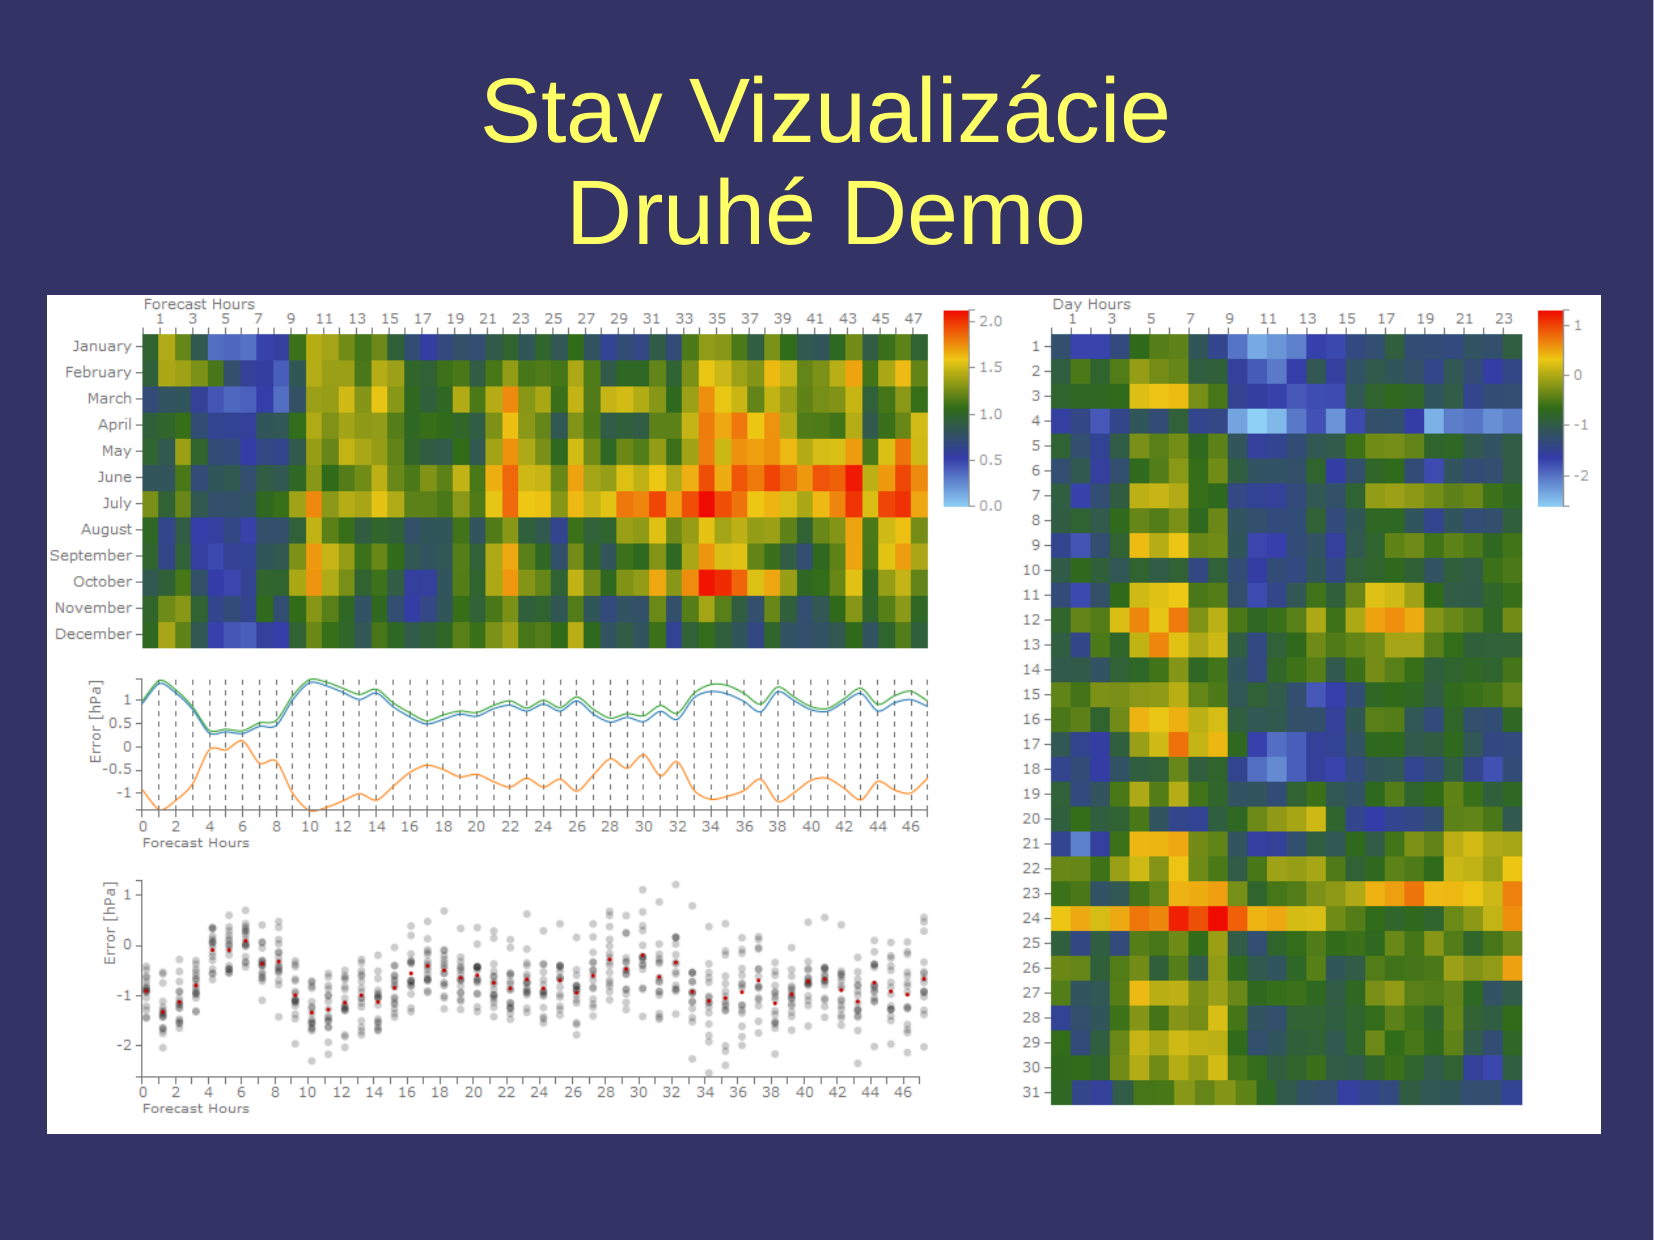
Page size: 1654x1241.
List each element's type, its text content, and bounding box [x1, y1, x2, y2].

picture [47, 295, 1601, 1134]
title Stav Vizualizácie Druhé Demo [82, 59, 1571, 295]
